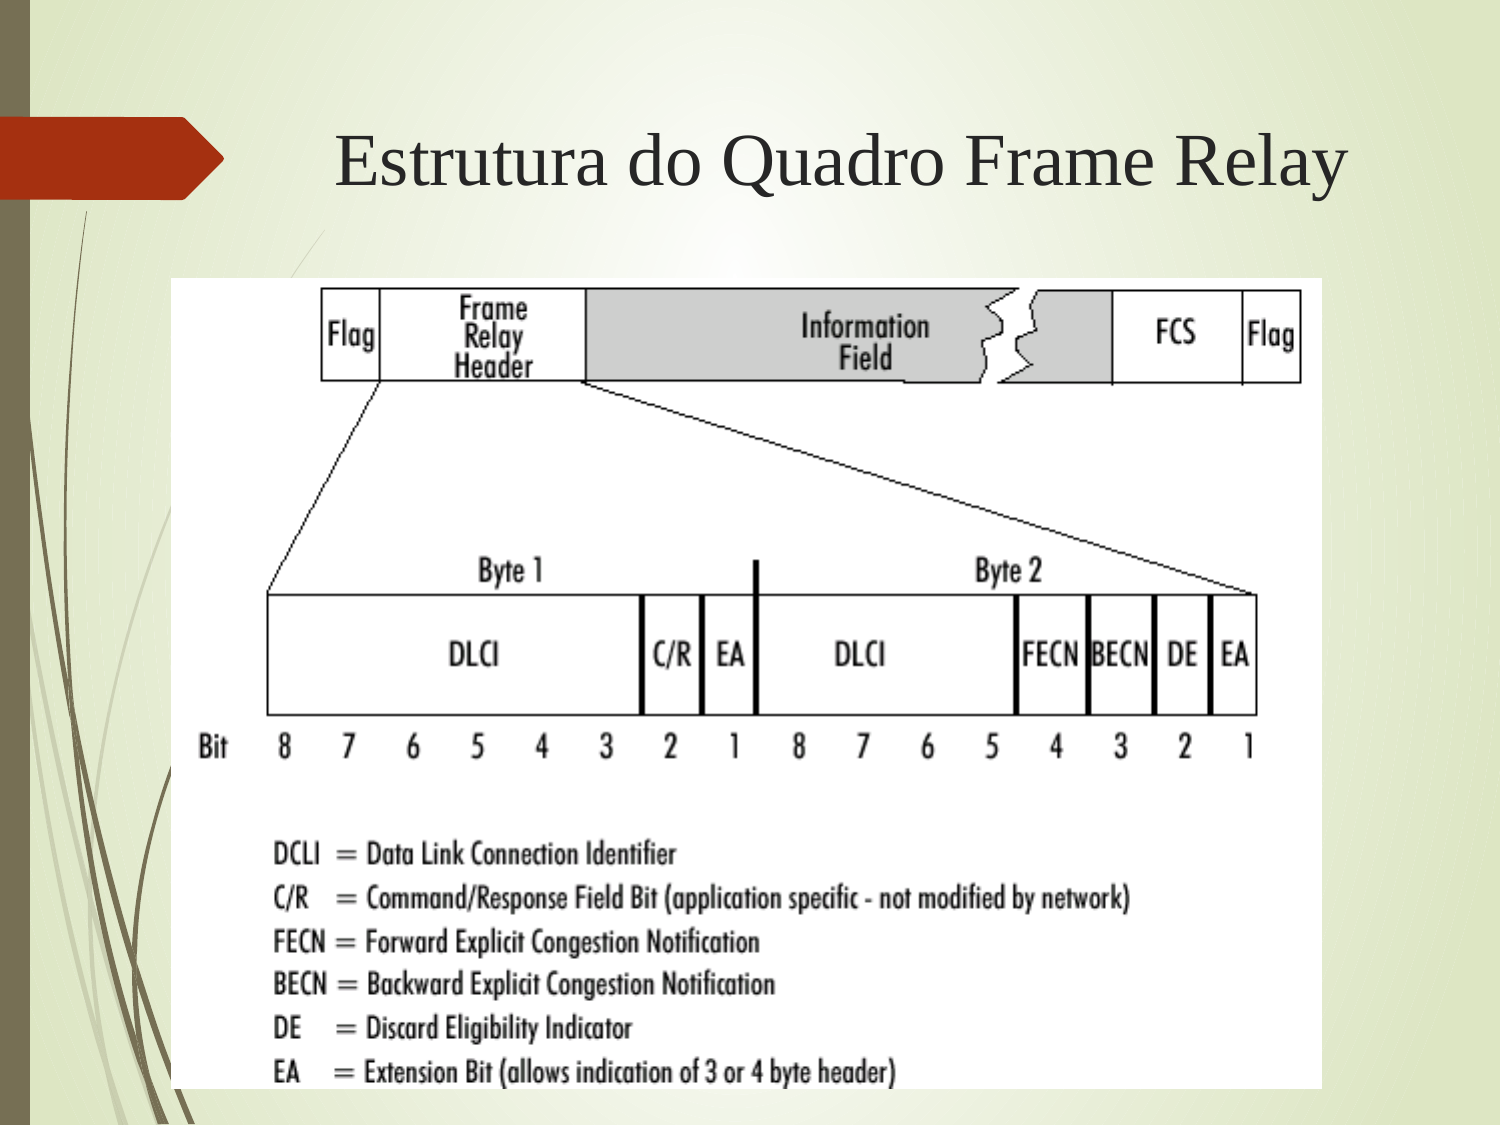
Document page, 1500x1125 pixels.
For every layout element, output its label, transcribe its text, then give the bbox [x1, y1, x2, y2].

picture [171, 278, 1322, 1090]
title Estrutura do Quadro Frame Relay [319, 102, 1400, 313]
